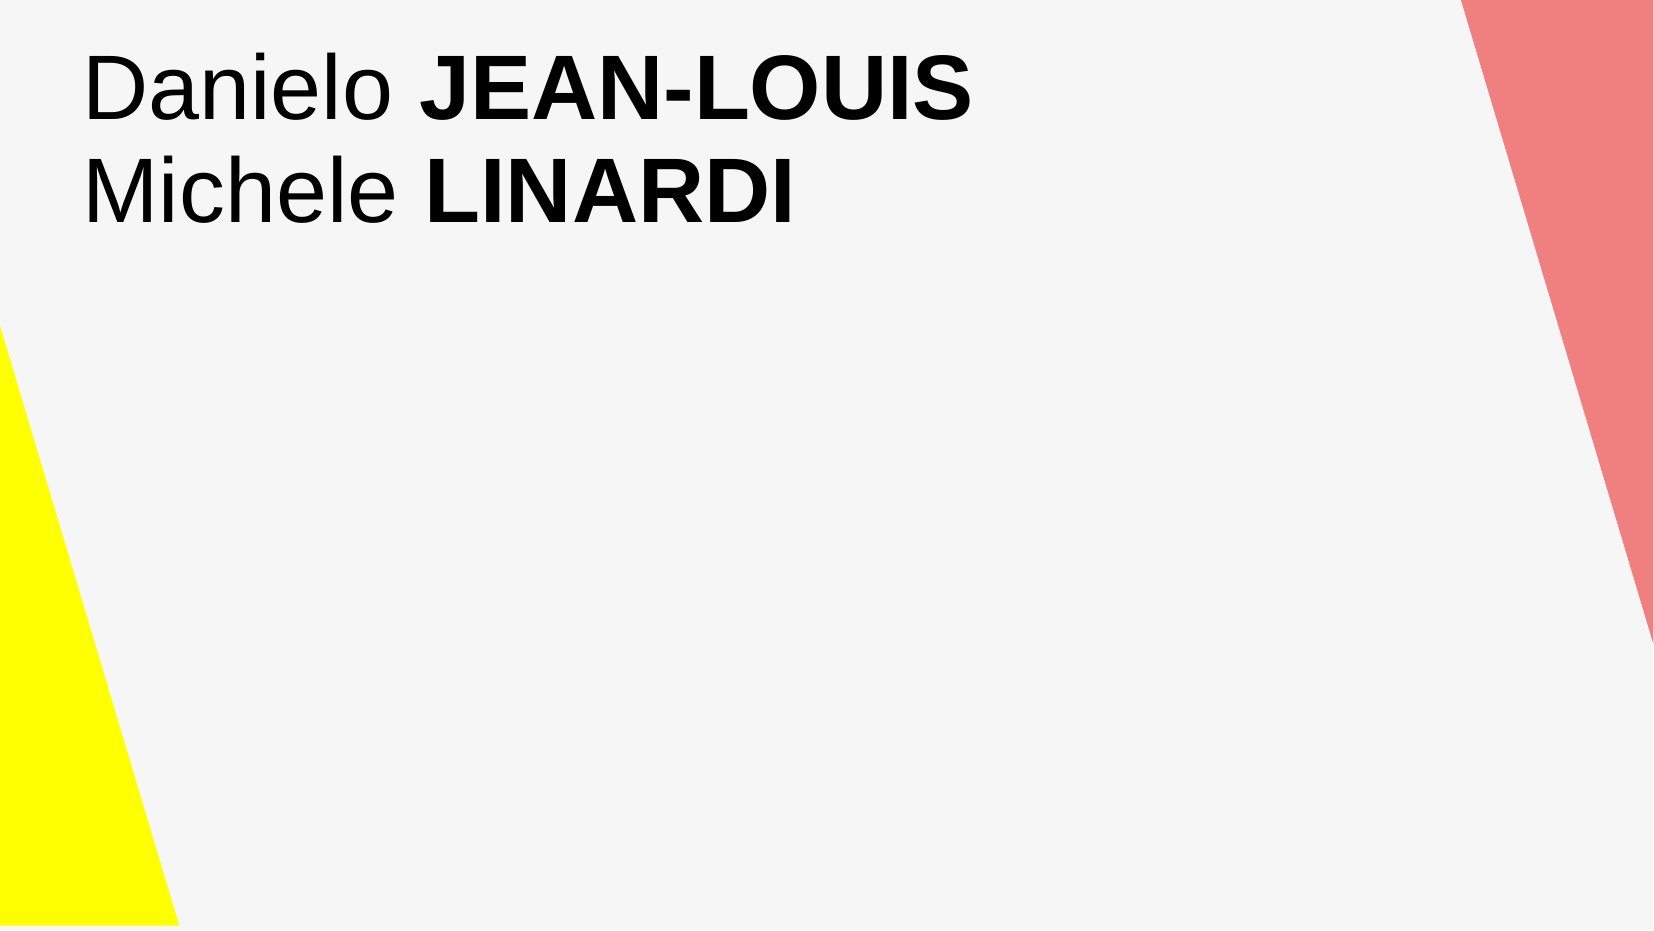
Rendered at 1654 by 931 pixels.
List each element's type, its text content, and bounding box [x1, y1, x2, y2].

text_box [0, 325, 180, 926]
subtitle Danielo JEAN-LOUIS Michele LINARDI [82, 36, 1532, 242]
text_box [1460, 0, 1654, 647]
